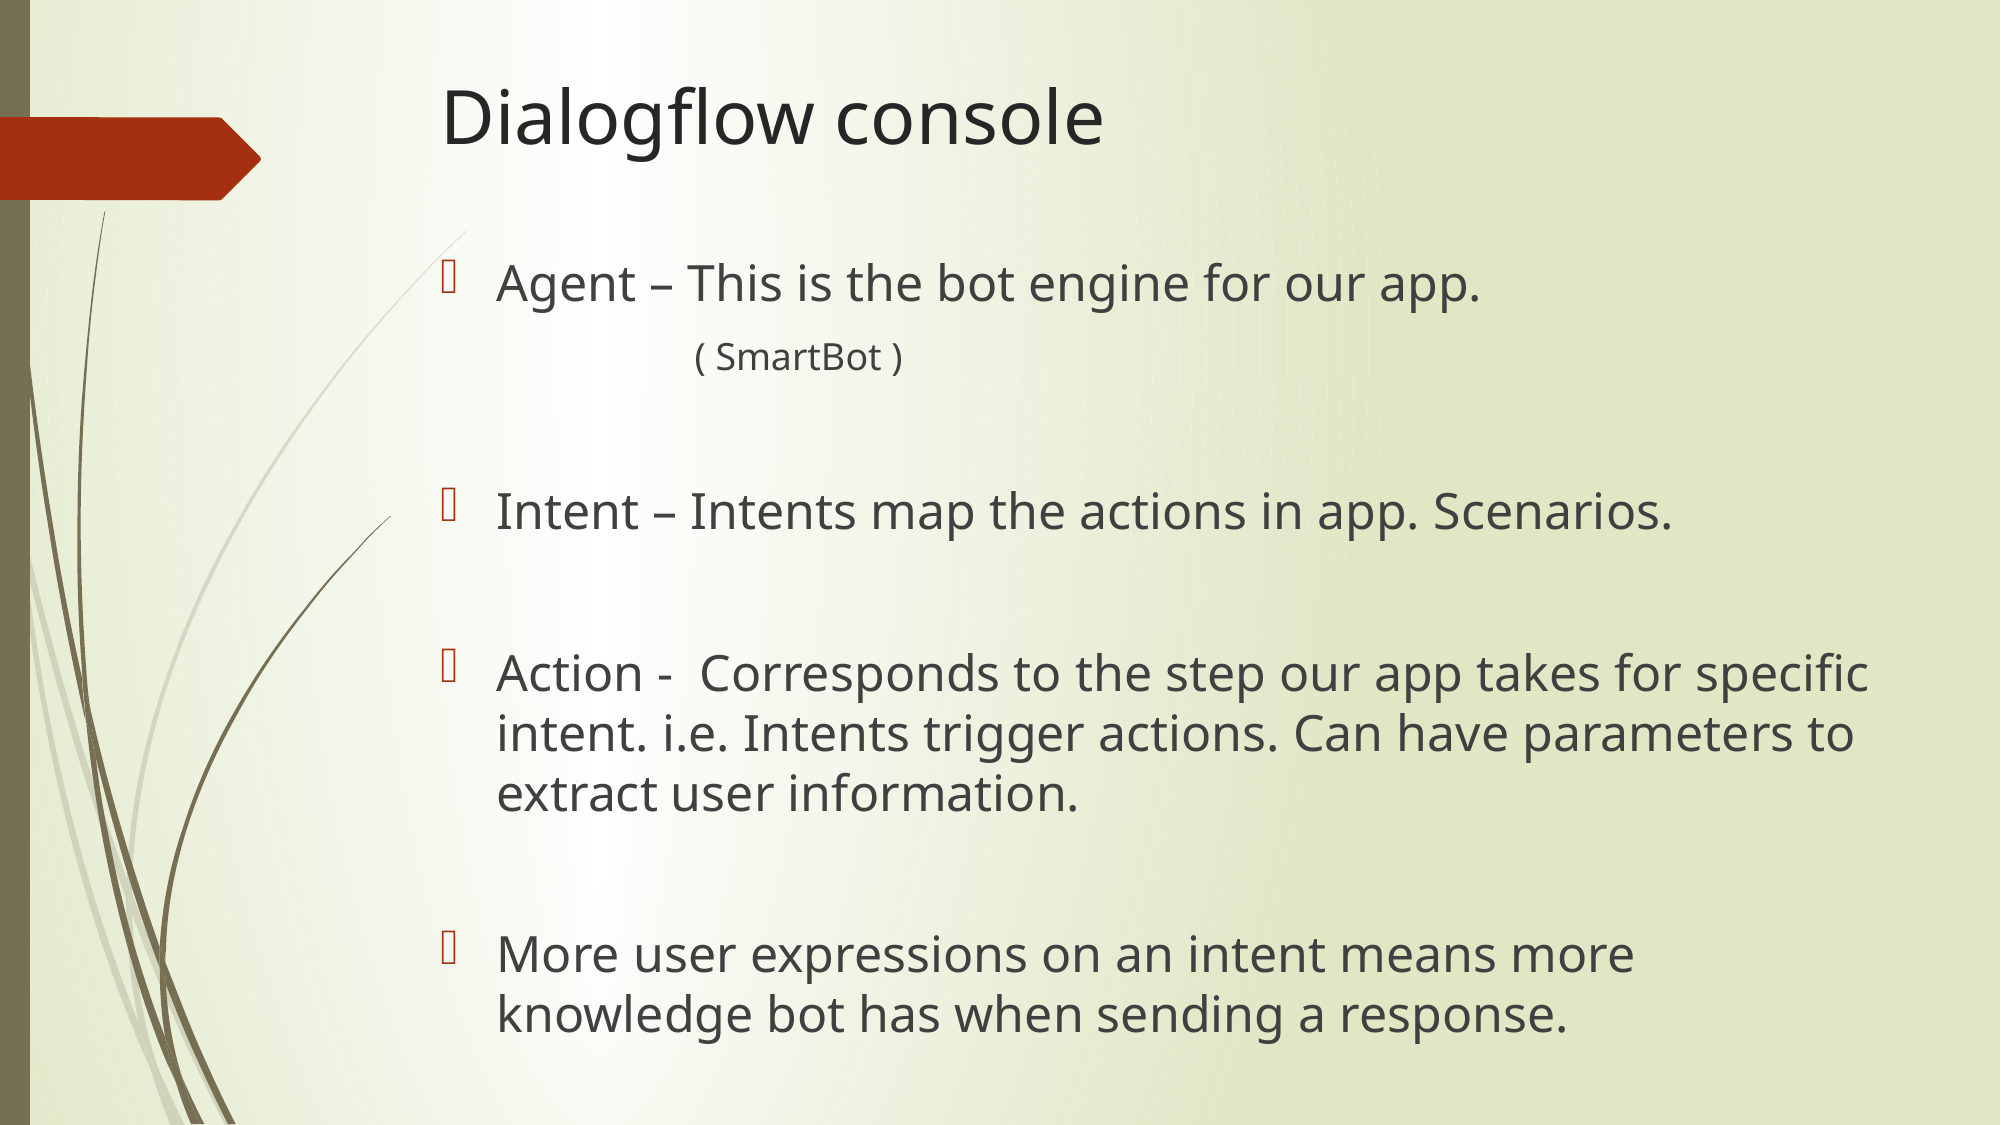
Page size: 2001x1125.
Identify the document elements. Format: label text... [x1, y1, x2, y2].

title Dialogflow console [425, 62, 1888, 244]
list Agent – This is the bot engine for our app. ( SmartBot ) Intent – Intents map the actions in app. Scenarios. Action - Corresponds to the step our app takes for specific intent. i.e. Intents trigger actions. Can have parameters to extract user information. More user expressions on an intent means more knowledge bot has when sending a response. [425, 244, 1888, 1091]
